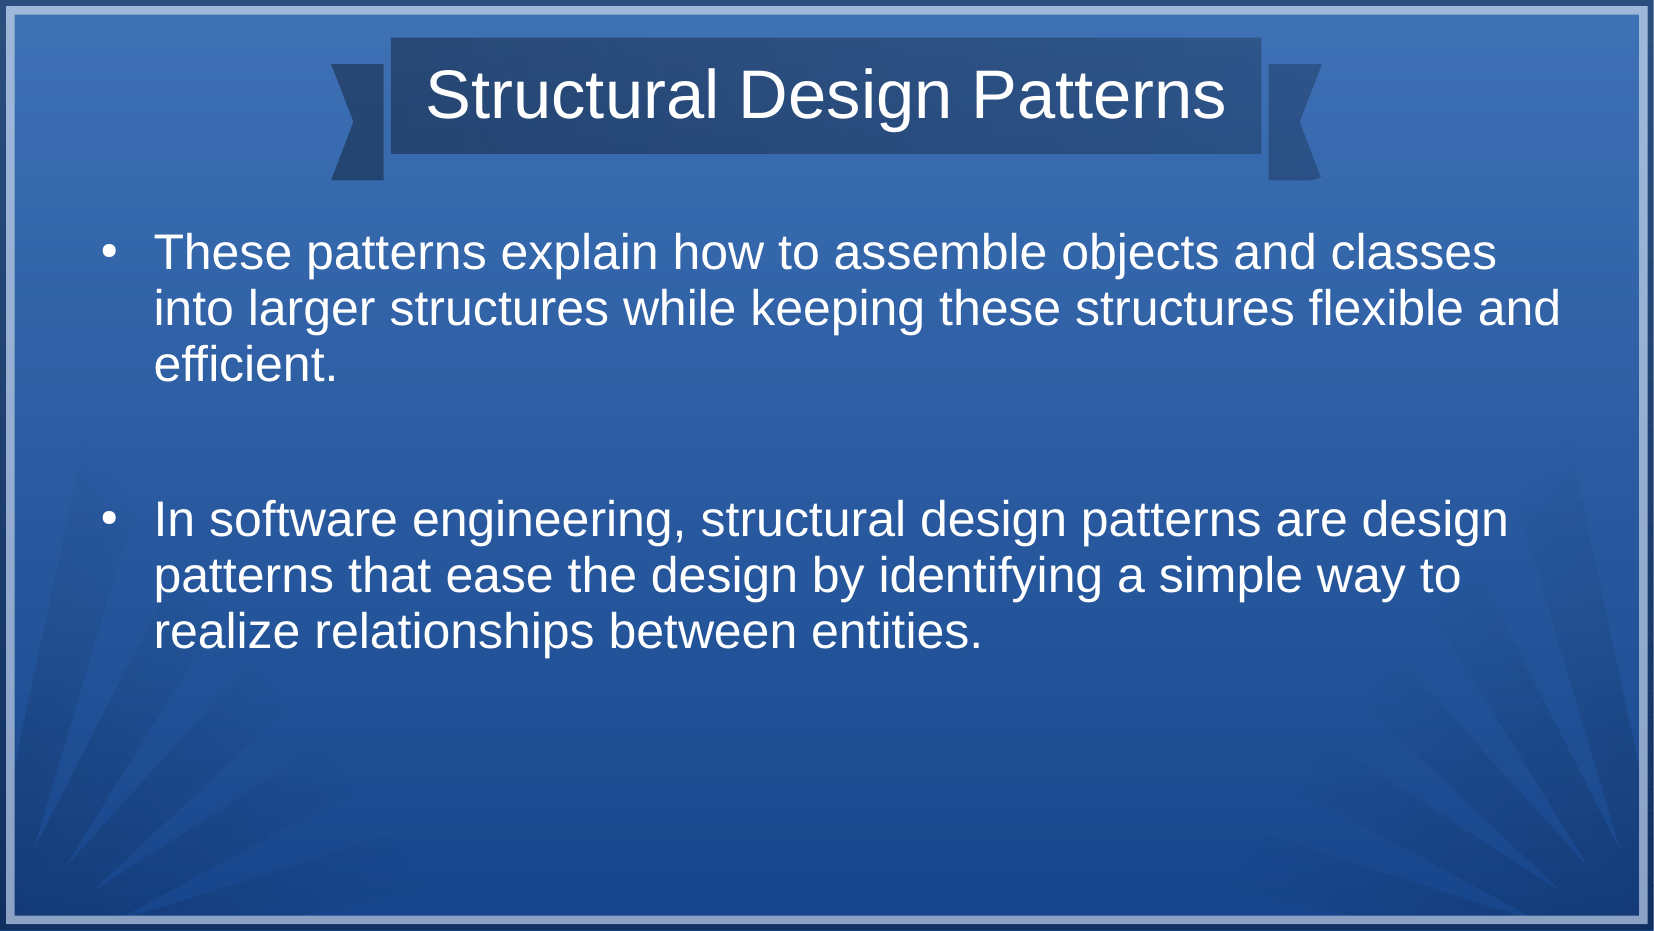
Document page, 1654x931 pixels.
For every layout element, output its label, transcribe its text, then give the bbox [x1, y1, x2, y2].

title Structural Design Patterns [389, 35, 1264, 154]
list These patterns explain how to assemble objects and classes into larger structures while keeping these structures flexible and efficient. In software engineering, structural design patterns are design patterns that ease the design by identifying a simple way to realize relationships between entities. [82, 224, 1571, 848]
